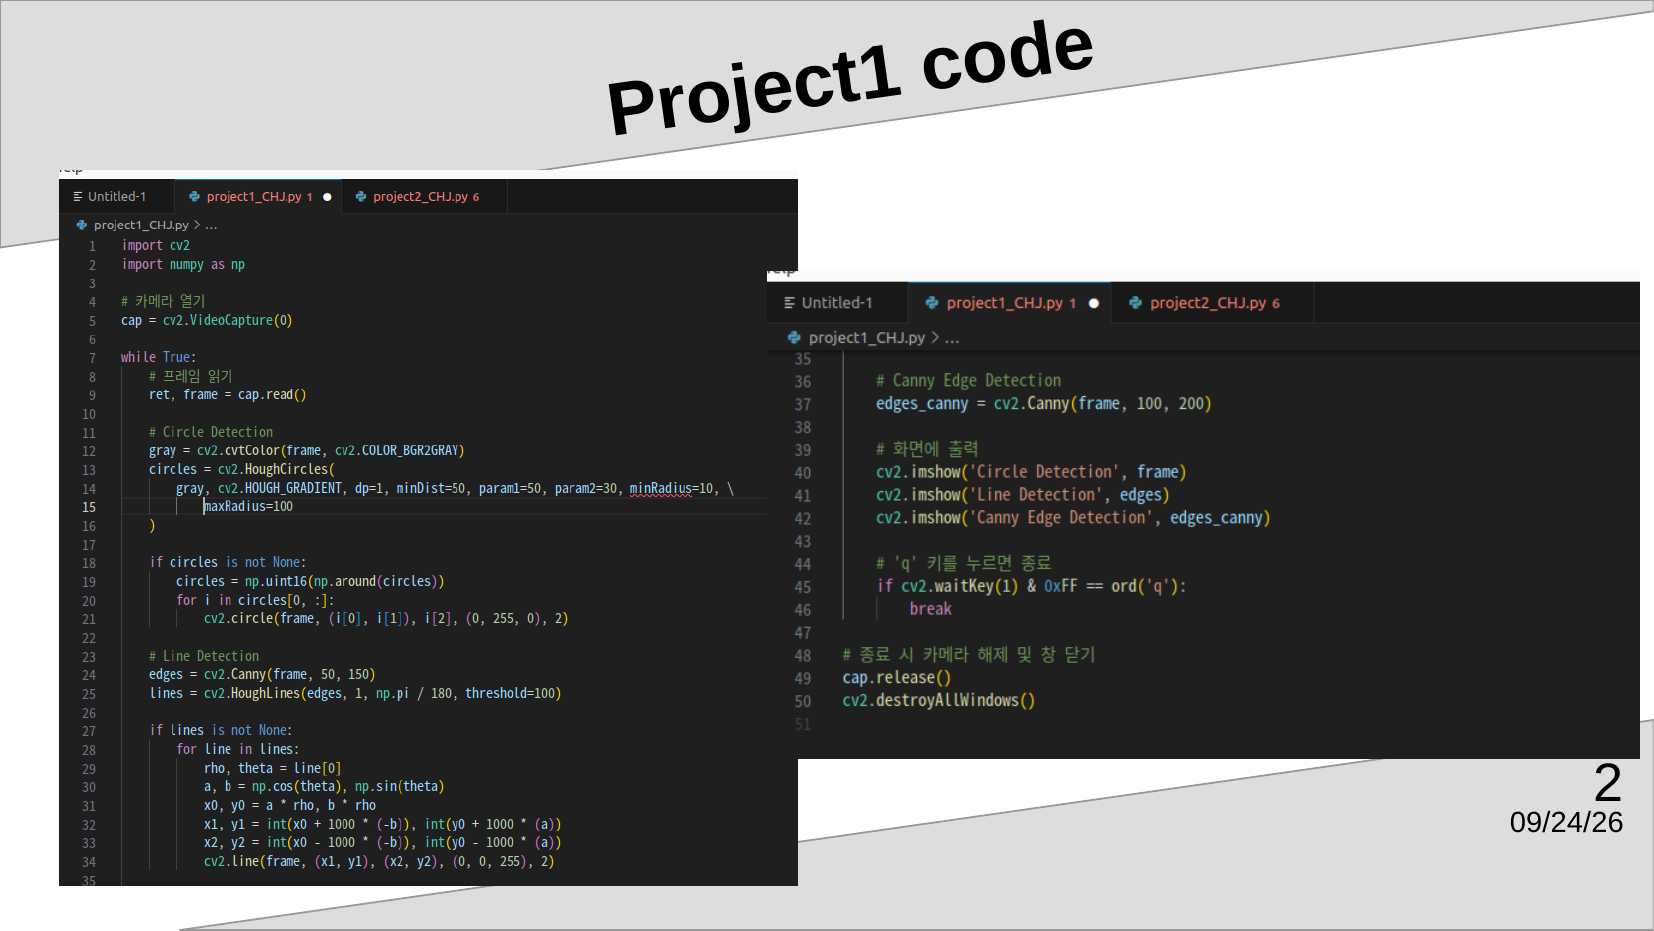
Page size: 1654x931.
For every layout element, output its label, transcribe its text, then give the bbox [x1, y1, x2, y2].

picture [59, 170, 1640, 886]
title Project1 code [11, 0, 1496, 272]
